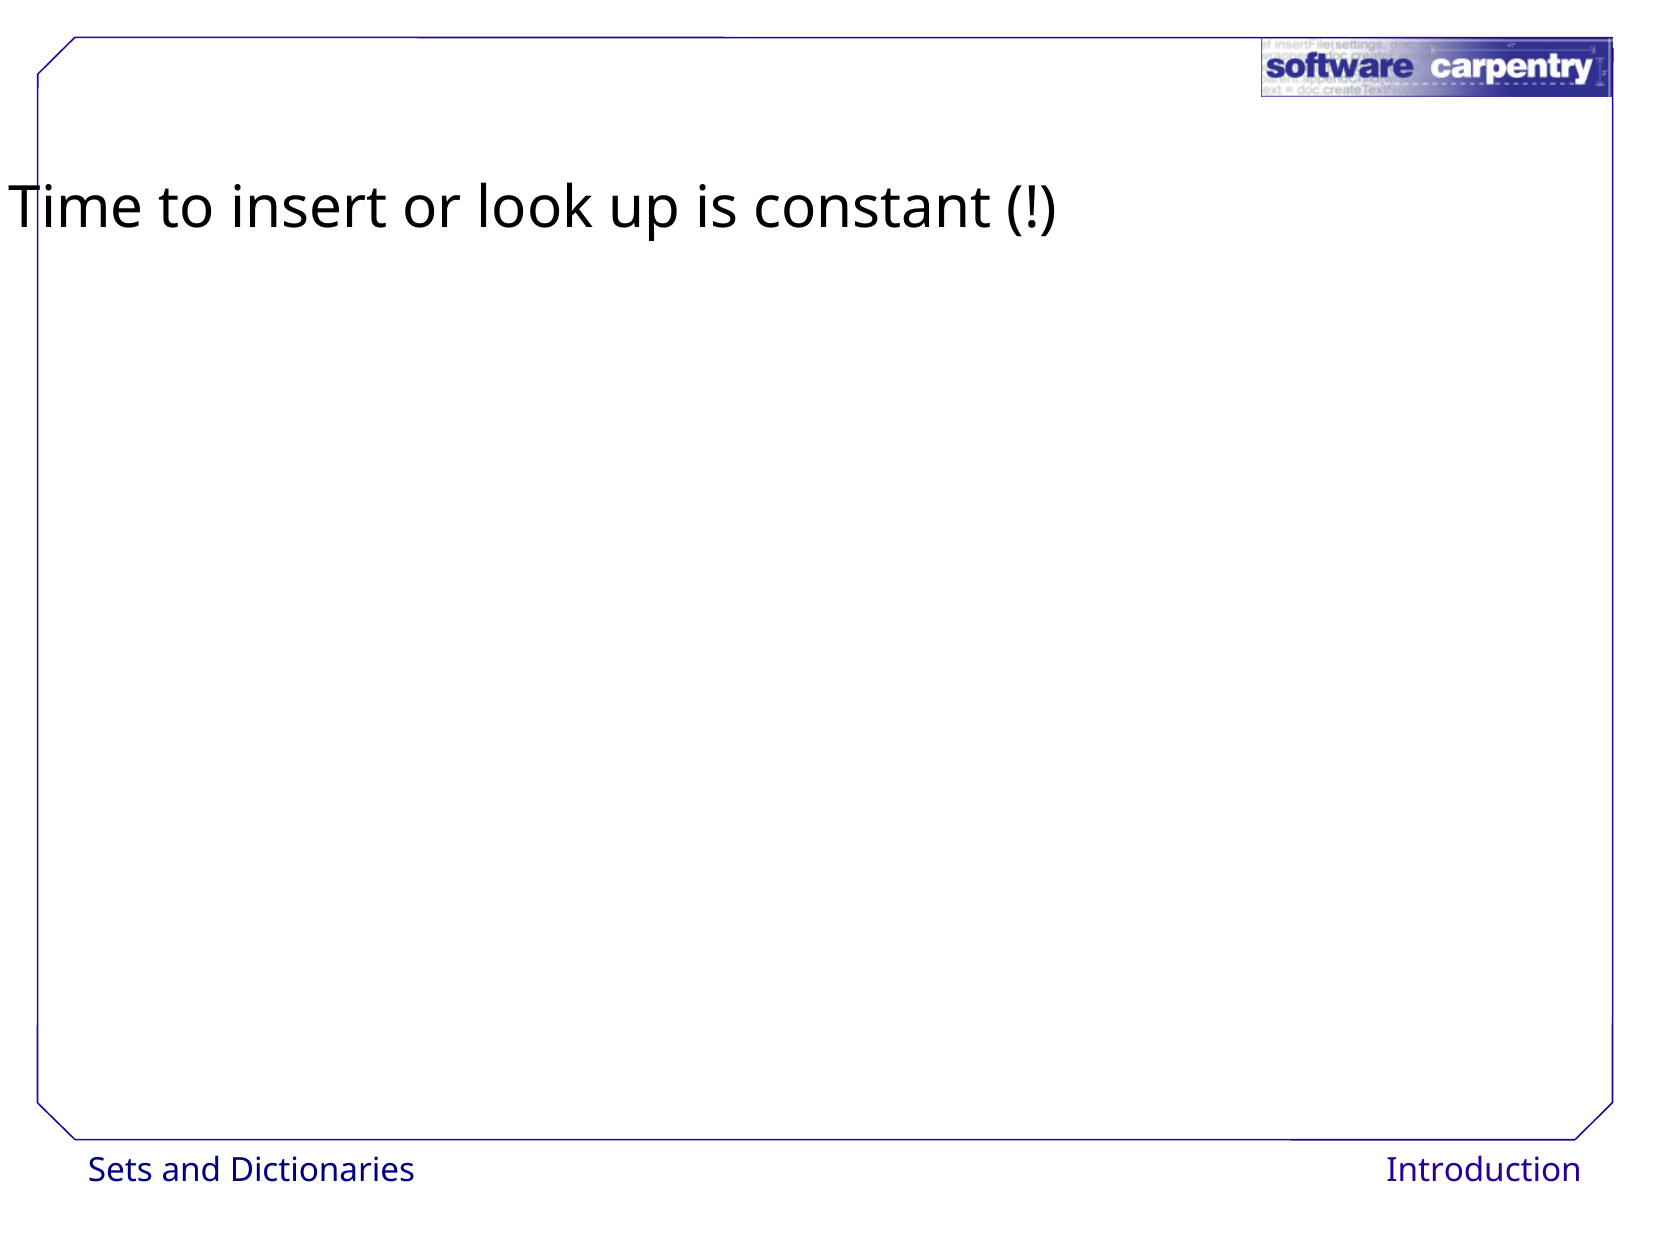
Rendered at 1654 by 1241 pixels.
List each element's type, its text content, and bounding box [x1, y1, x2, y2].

picture [1261, 39, 1613, 97]
text_box Time to insert or look up is constant (!) [0, 126, 1223, 248]
